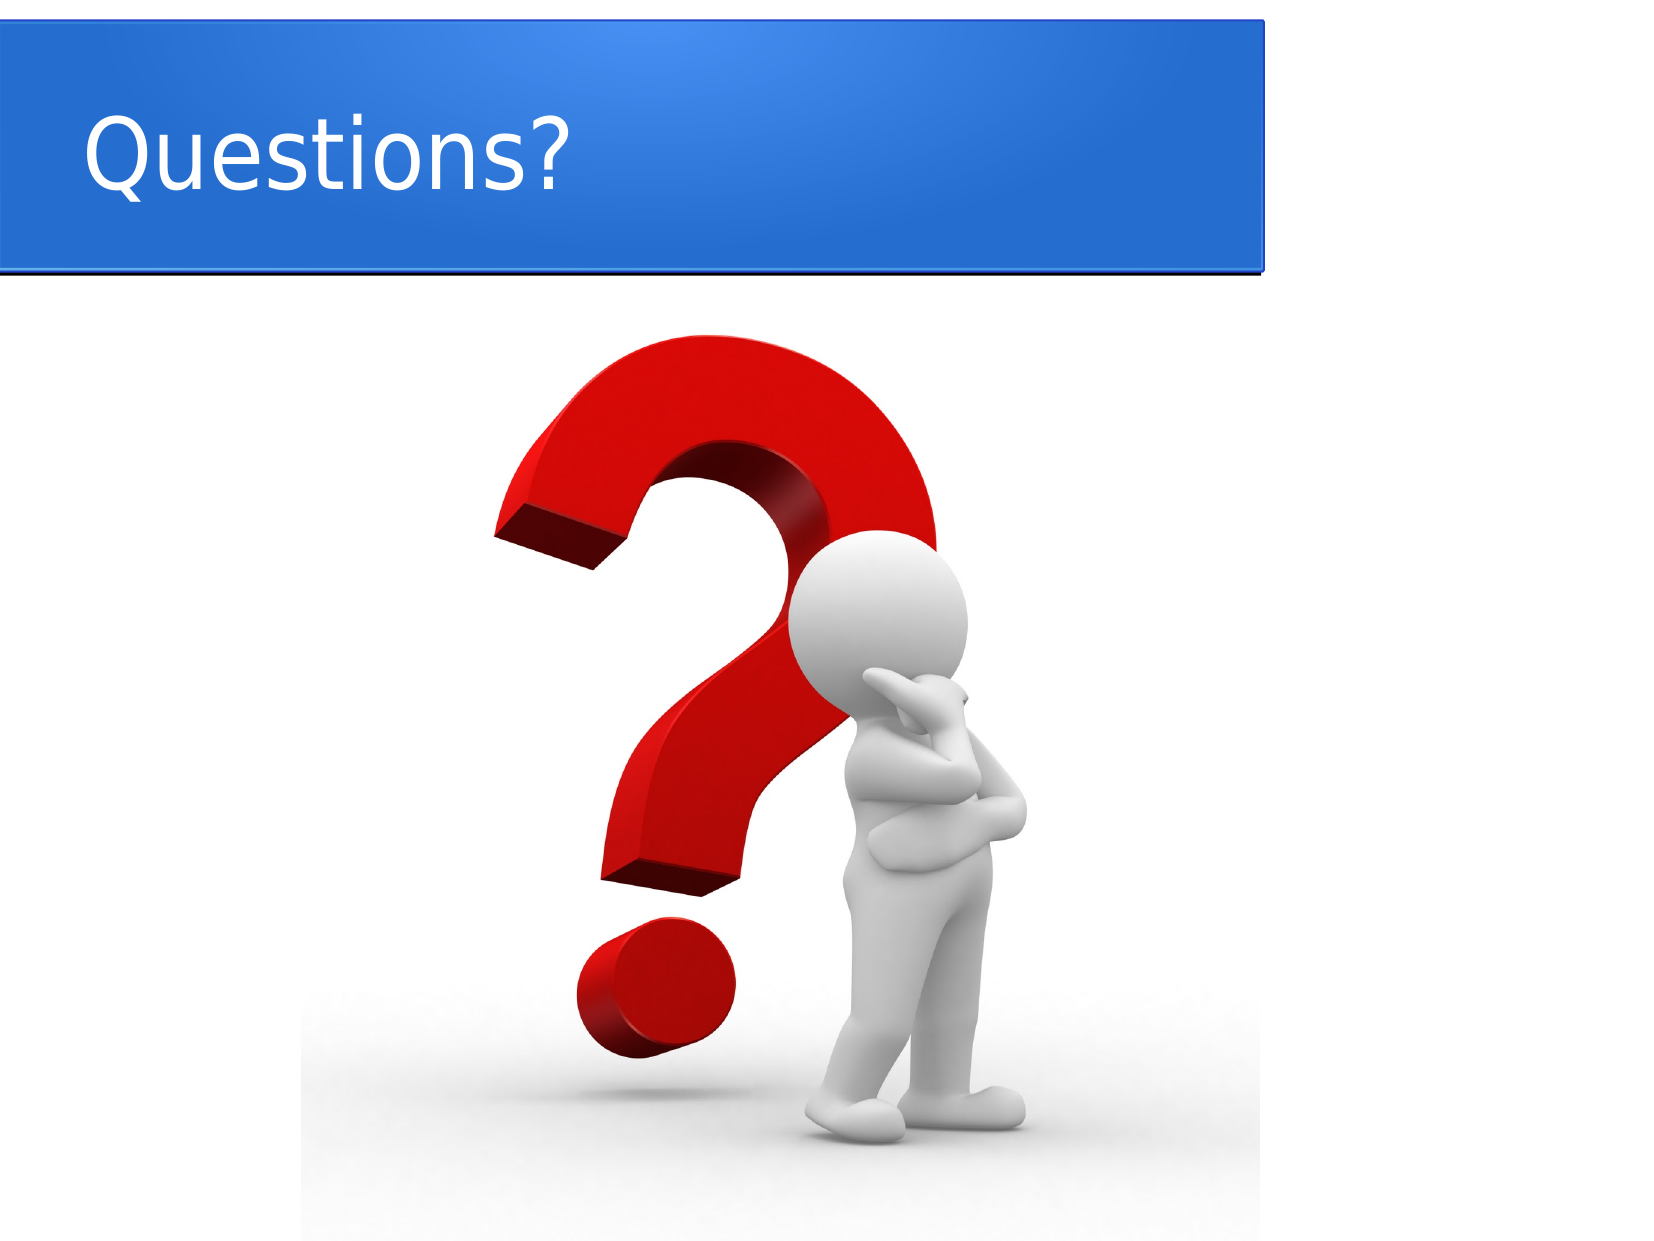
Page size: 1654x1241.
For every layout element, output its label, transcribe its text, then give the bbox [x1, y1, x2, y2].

picture [301, 282, 1260, 1241]
title Questions? [82, 47, 1235, 252]
